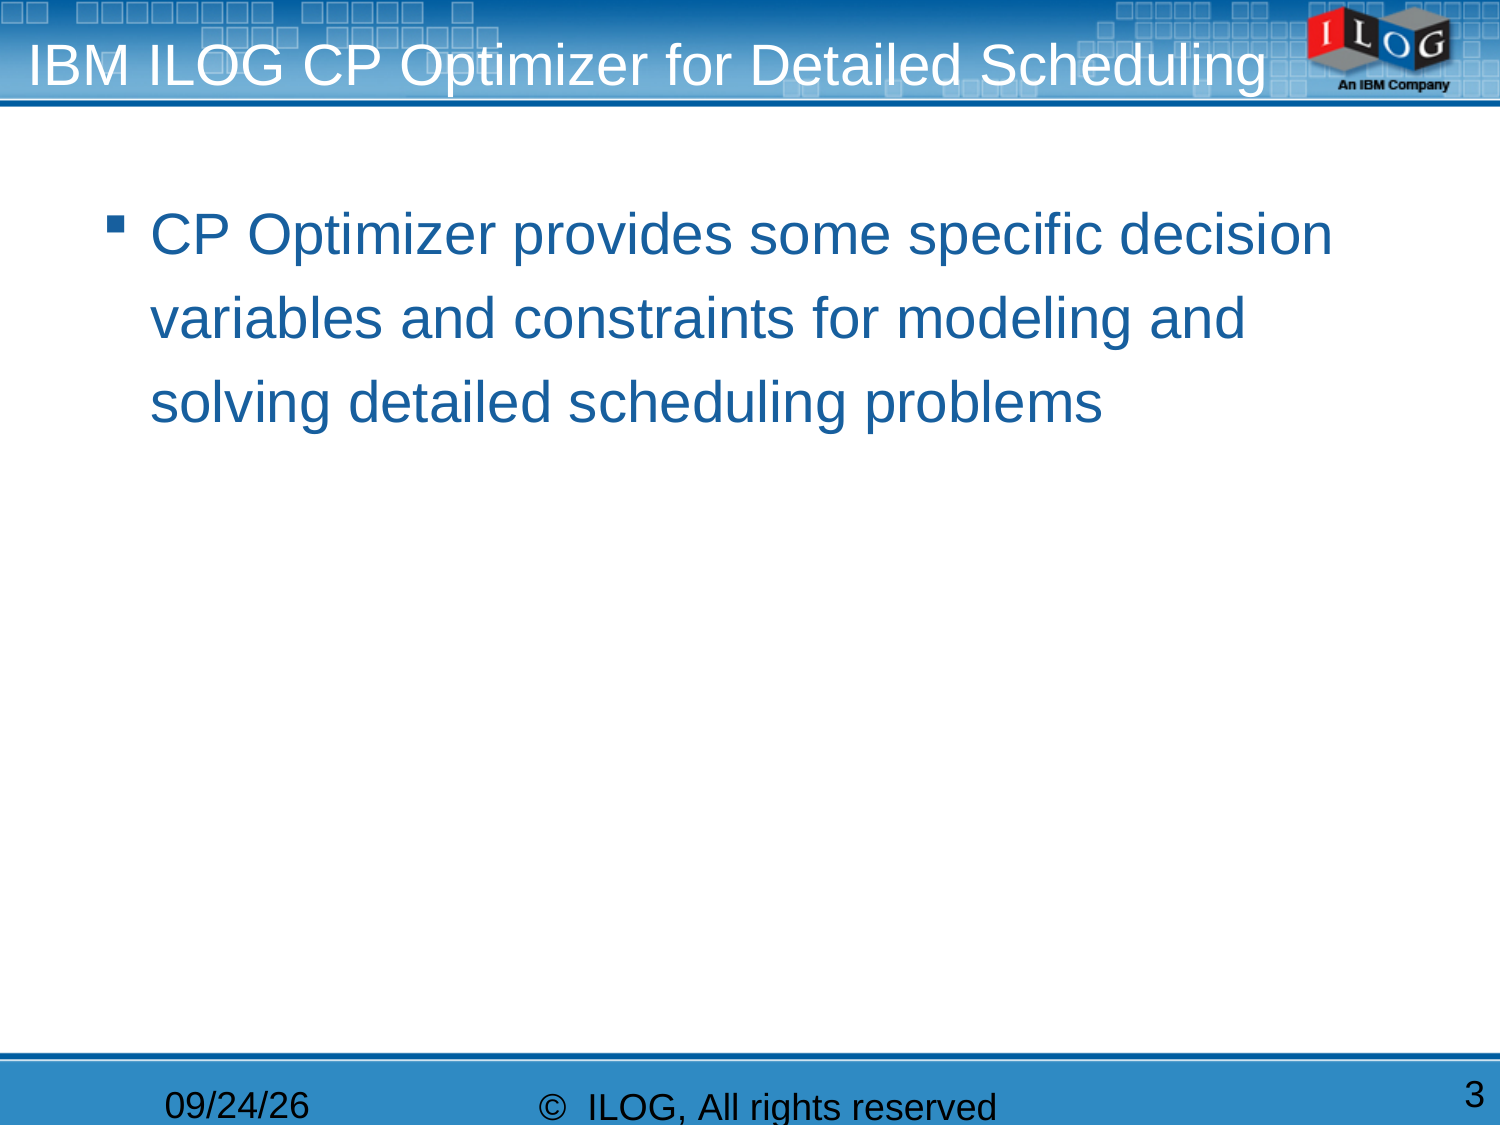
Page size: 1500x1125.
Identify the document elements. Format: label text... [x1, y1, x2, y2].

picture [775, 1102, 785, 1118]
title IBM ILOG CP Optimizer for Detailed Scheduling [12, 0, 1300, 144]
list CP Optimizer provides some specific decision variables and constraints for modeling and solving detailed scheduling problems [87, 174, 1413, 1000]
picture [0, 0, 1500, 1125]
